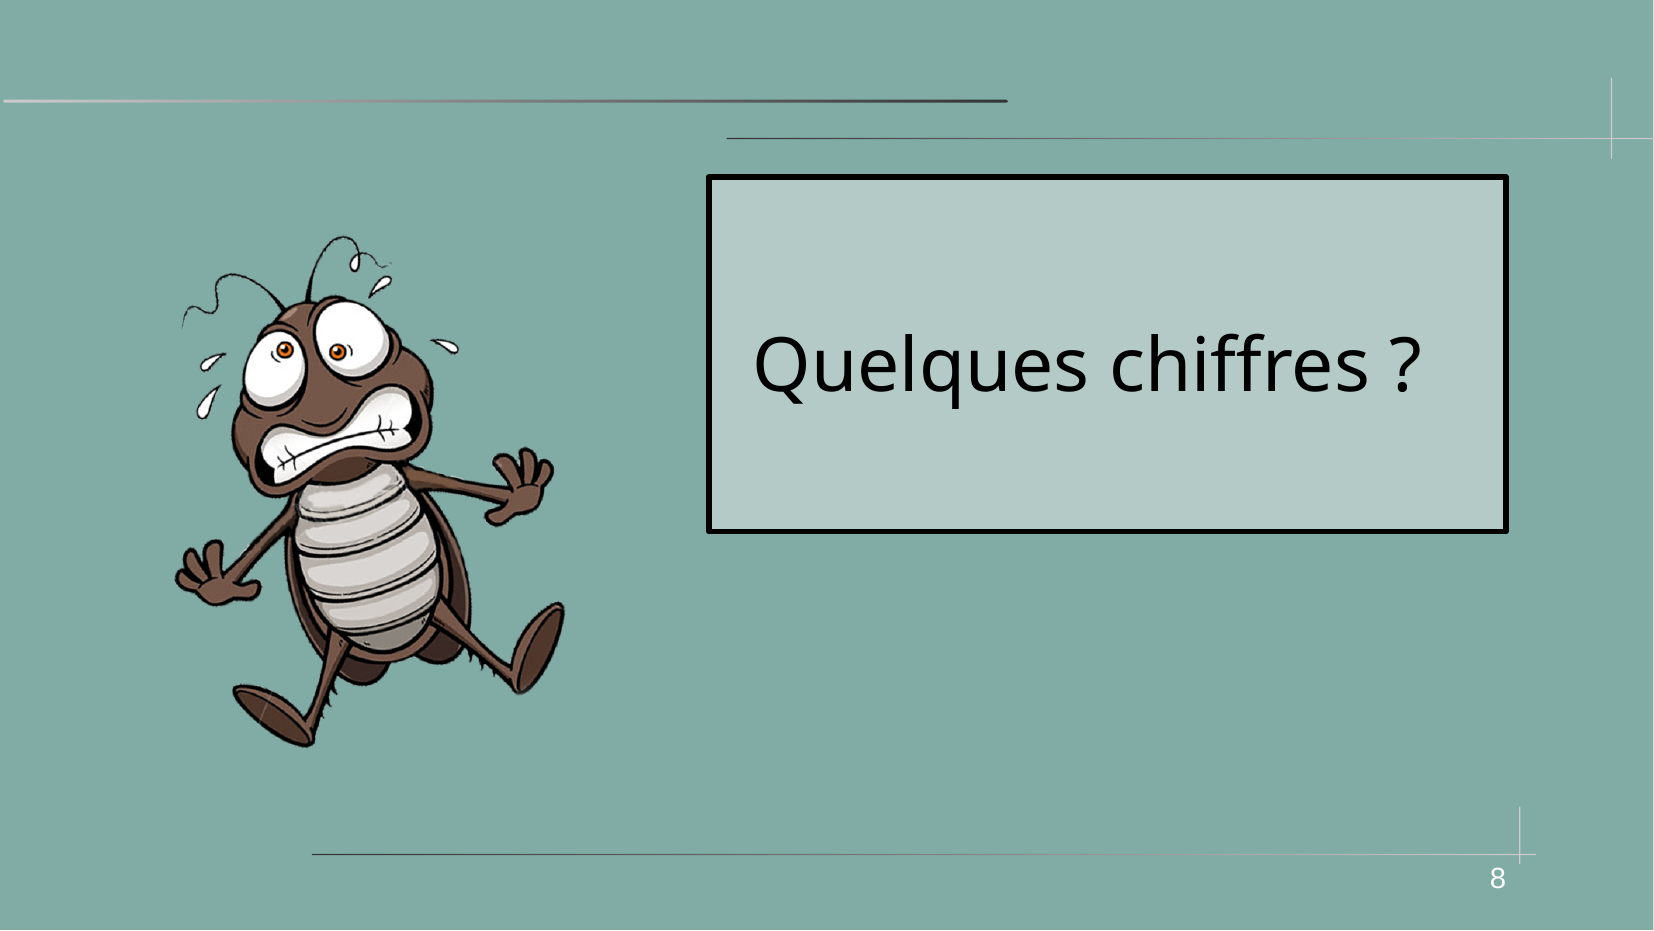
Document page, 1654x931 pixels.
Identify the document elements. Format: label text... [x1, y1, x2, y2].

picture [0, 133, 773, 849]
text_box Quelques chiffres ? [738, 304, 1477, 402]
text_box [708, 177, 1506, 532]
